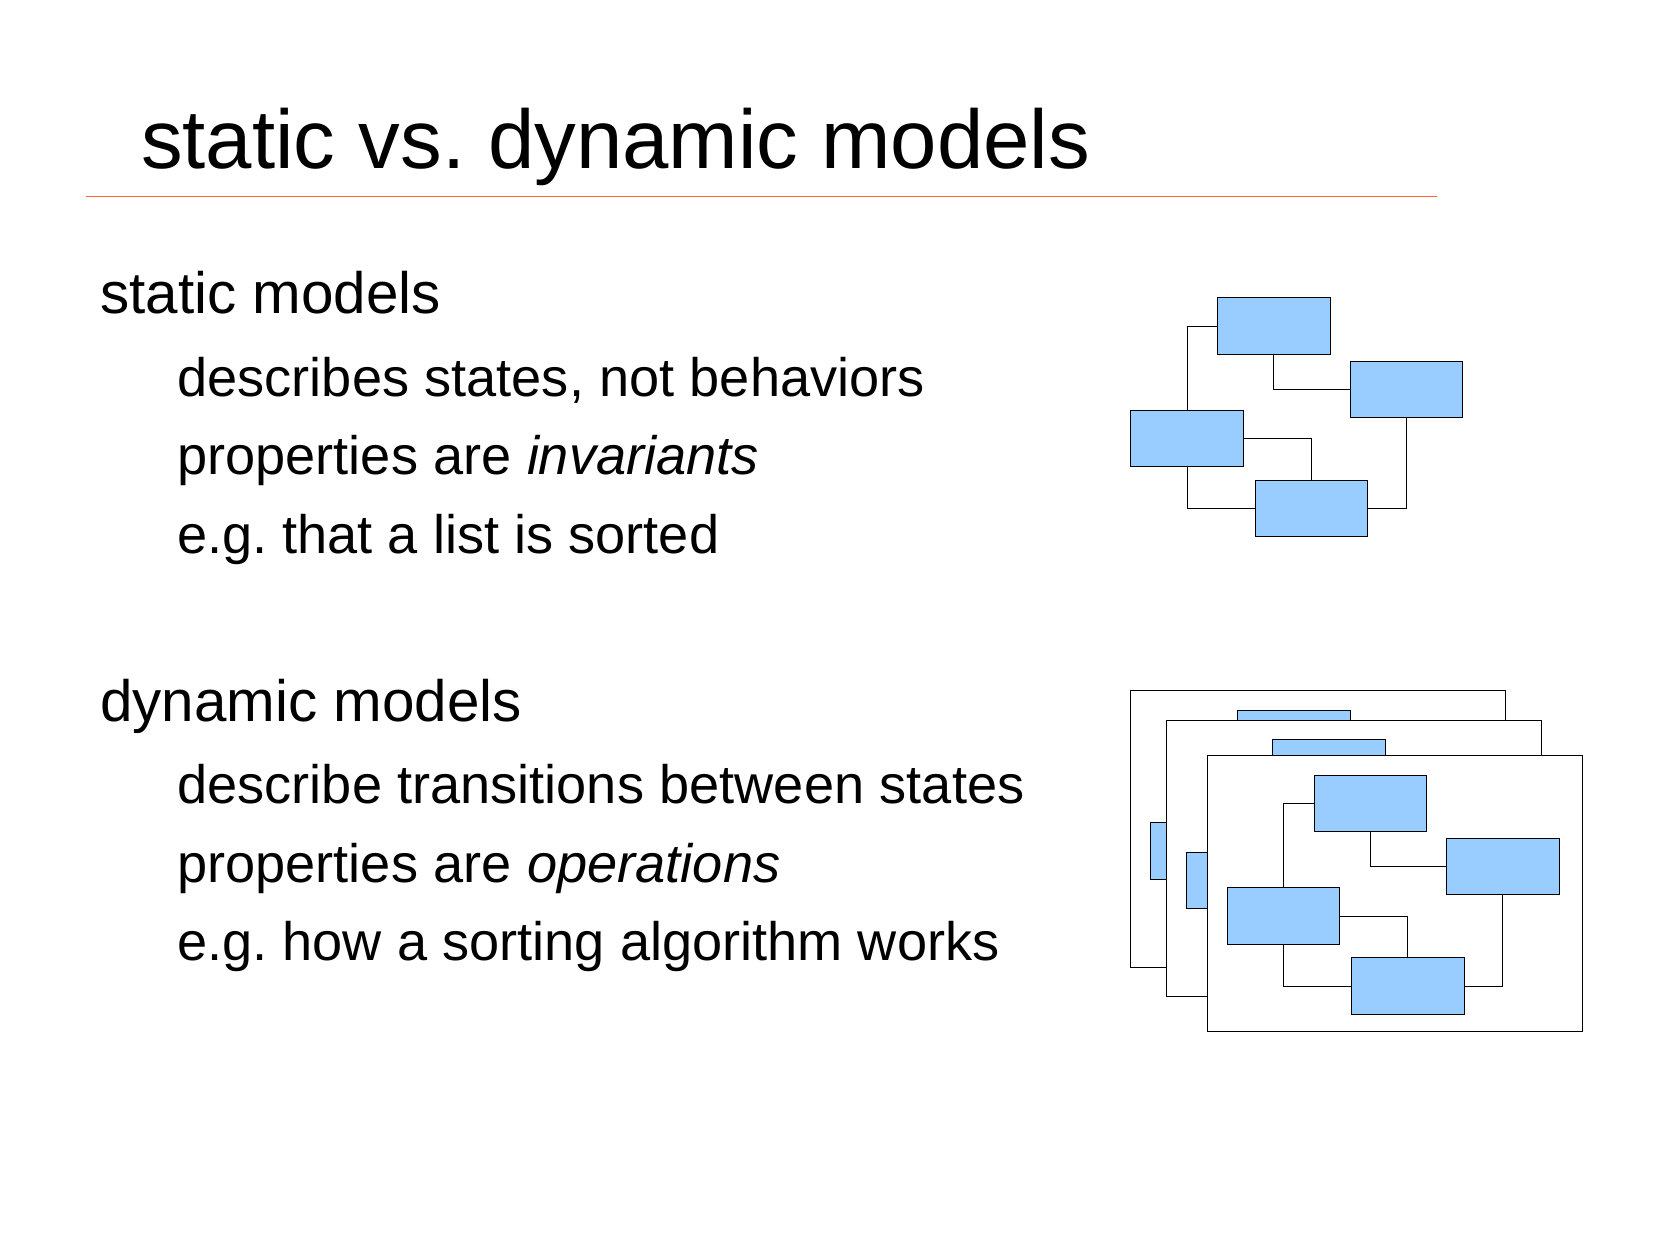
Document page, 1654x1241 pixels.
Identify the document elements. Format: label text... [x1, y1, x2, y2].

text_box [1255, 480, 1368, 537]
text_box [1130, 410, 1244, 467]
text_box [1217, 297, 1331, 355]
text_box [1350, 361, 1463, 418]
list static models describes states, not behaviors properties are invariants e.g. that a list is sorted dynamic models describe transitions between states properties are operations e.g. how a sorting algorithm works [82, 261, 1576, 1120]
text_box [1130, 690, 1583, 1032]
title static vs. dynamic models [141, 86, 1604, 193]
